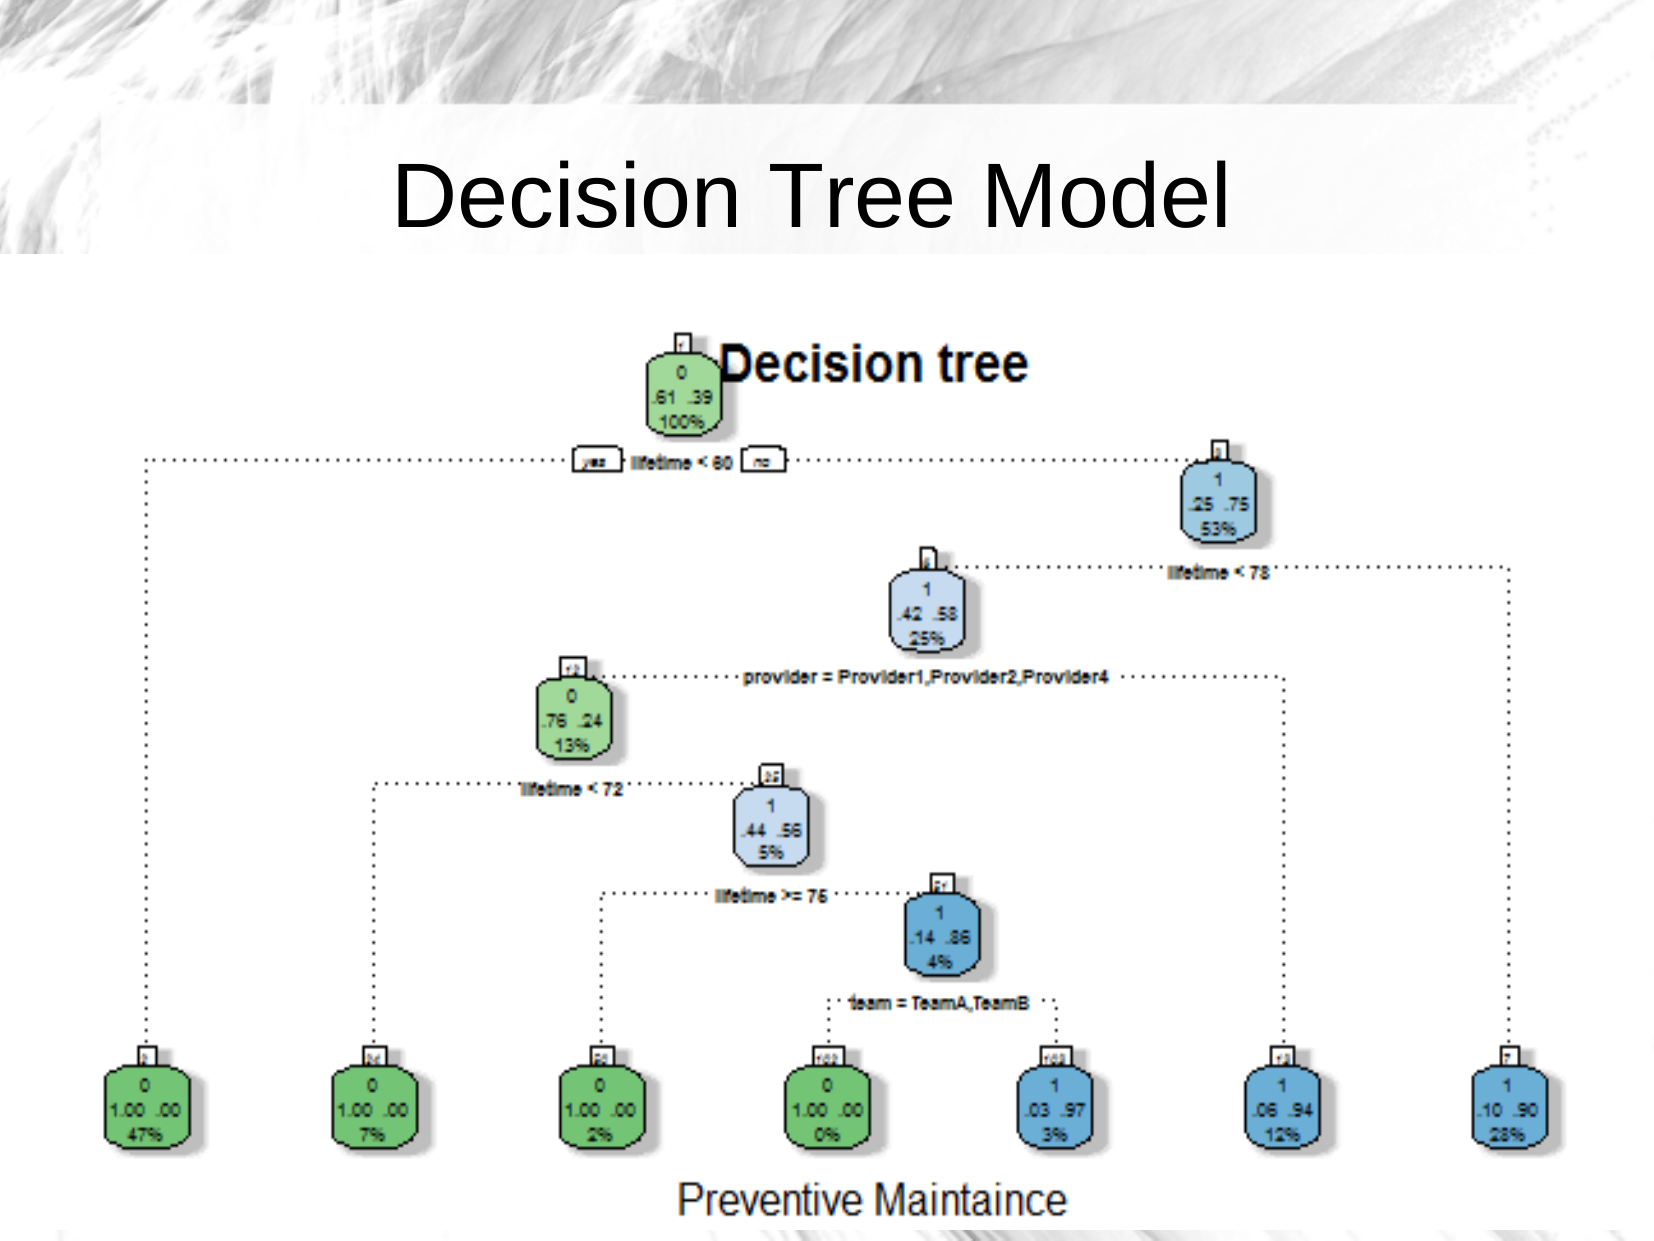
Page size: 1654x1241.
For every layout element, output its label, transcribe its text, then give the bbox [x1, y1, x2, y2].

picture [0, 0, 1654, 1241]
title Decision Tree Model [118, 112, 1506, 254]
